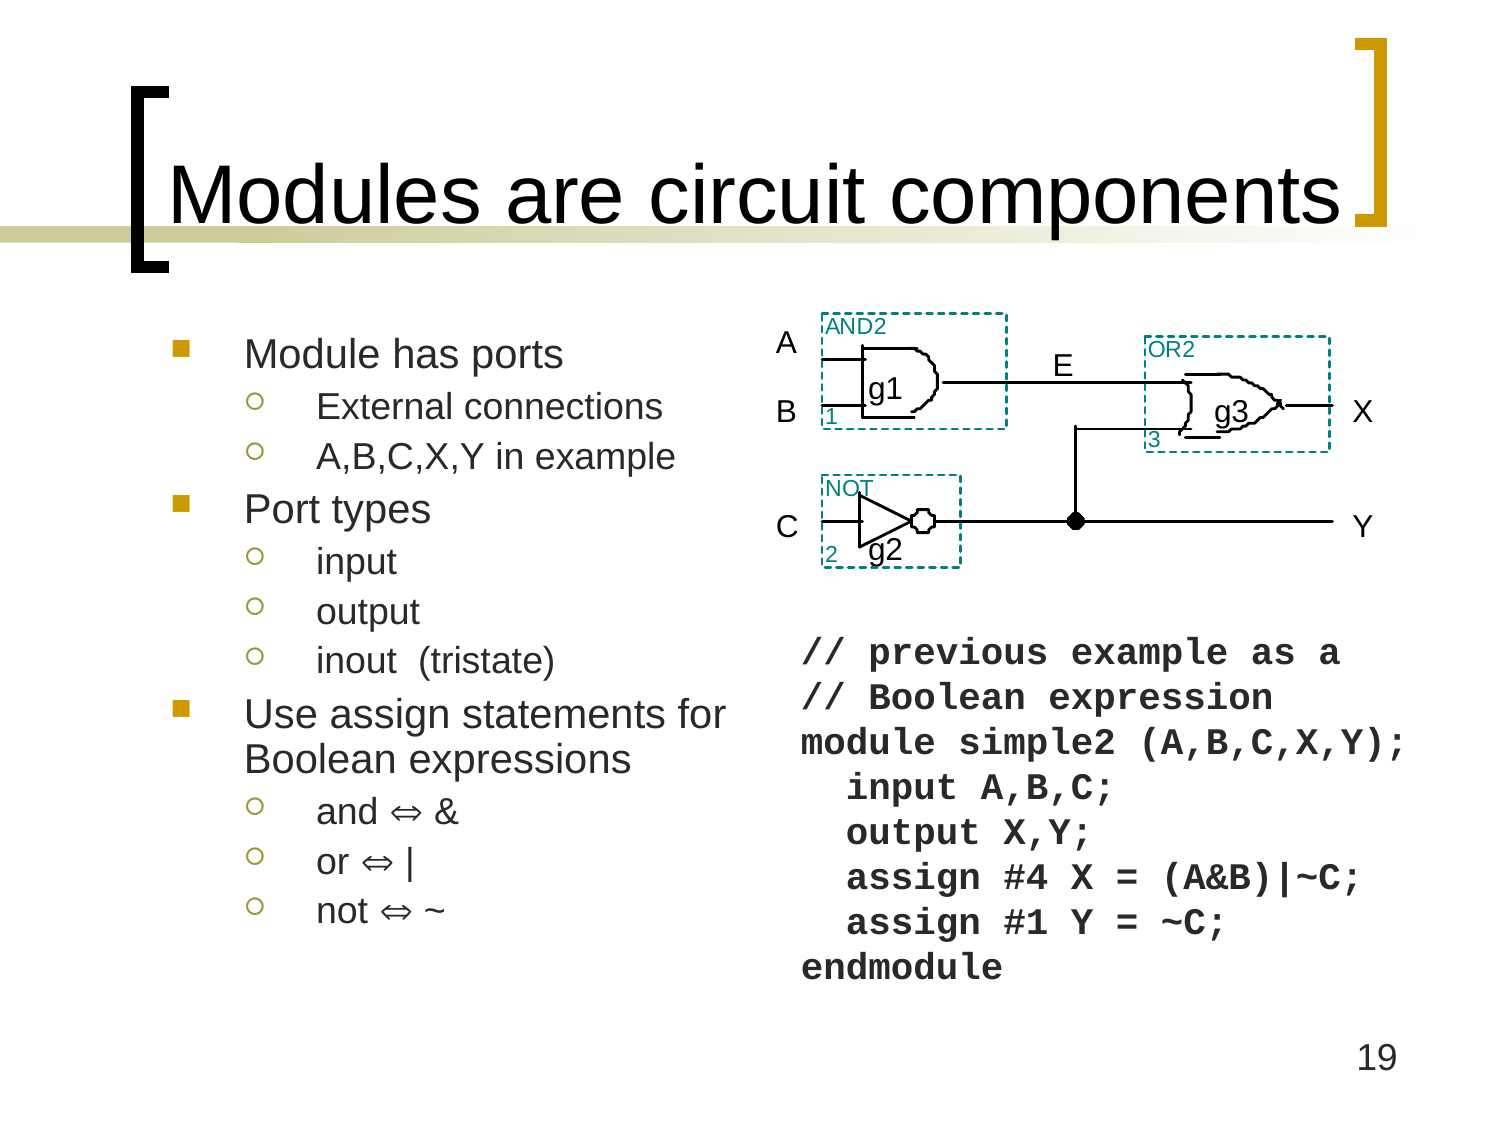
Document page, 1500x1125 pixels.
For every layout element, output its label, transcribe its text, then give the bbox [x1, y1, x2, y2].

text_box // previous example as a // Boolean expression module simple2 (A,B,C,X,Y); input A,B,C; output X,Y; assign #4 X = (A&B)|~C; assign #1 Y = ~C; endmodule [786, 619, 1424, 995]
title Modules are circuit components [152, 15, 1363, 248]
list Module has ports External connections A,B,C,X,Y in example Port types input output inout (tristate) Use assign statements for Boolean expressions and  & or  | not  ~ [155, 324, 772, 1000]
picture [750, 287, 1396, 588]
